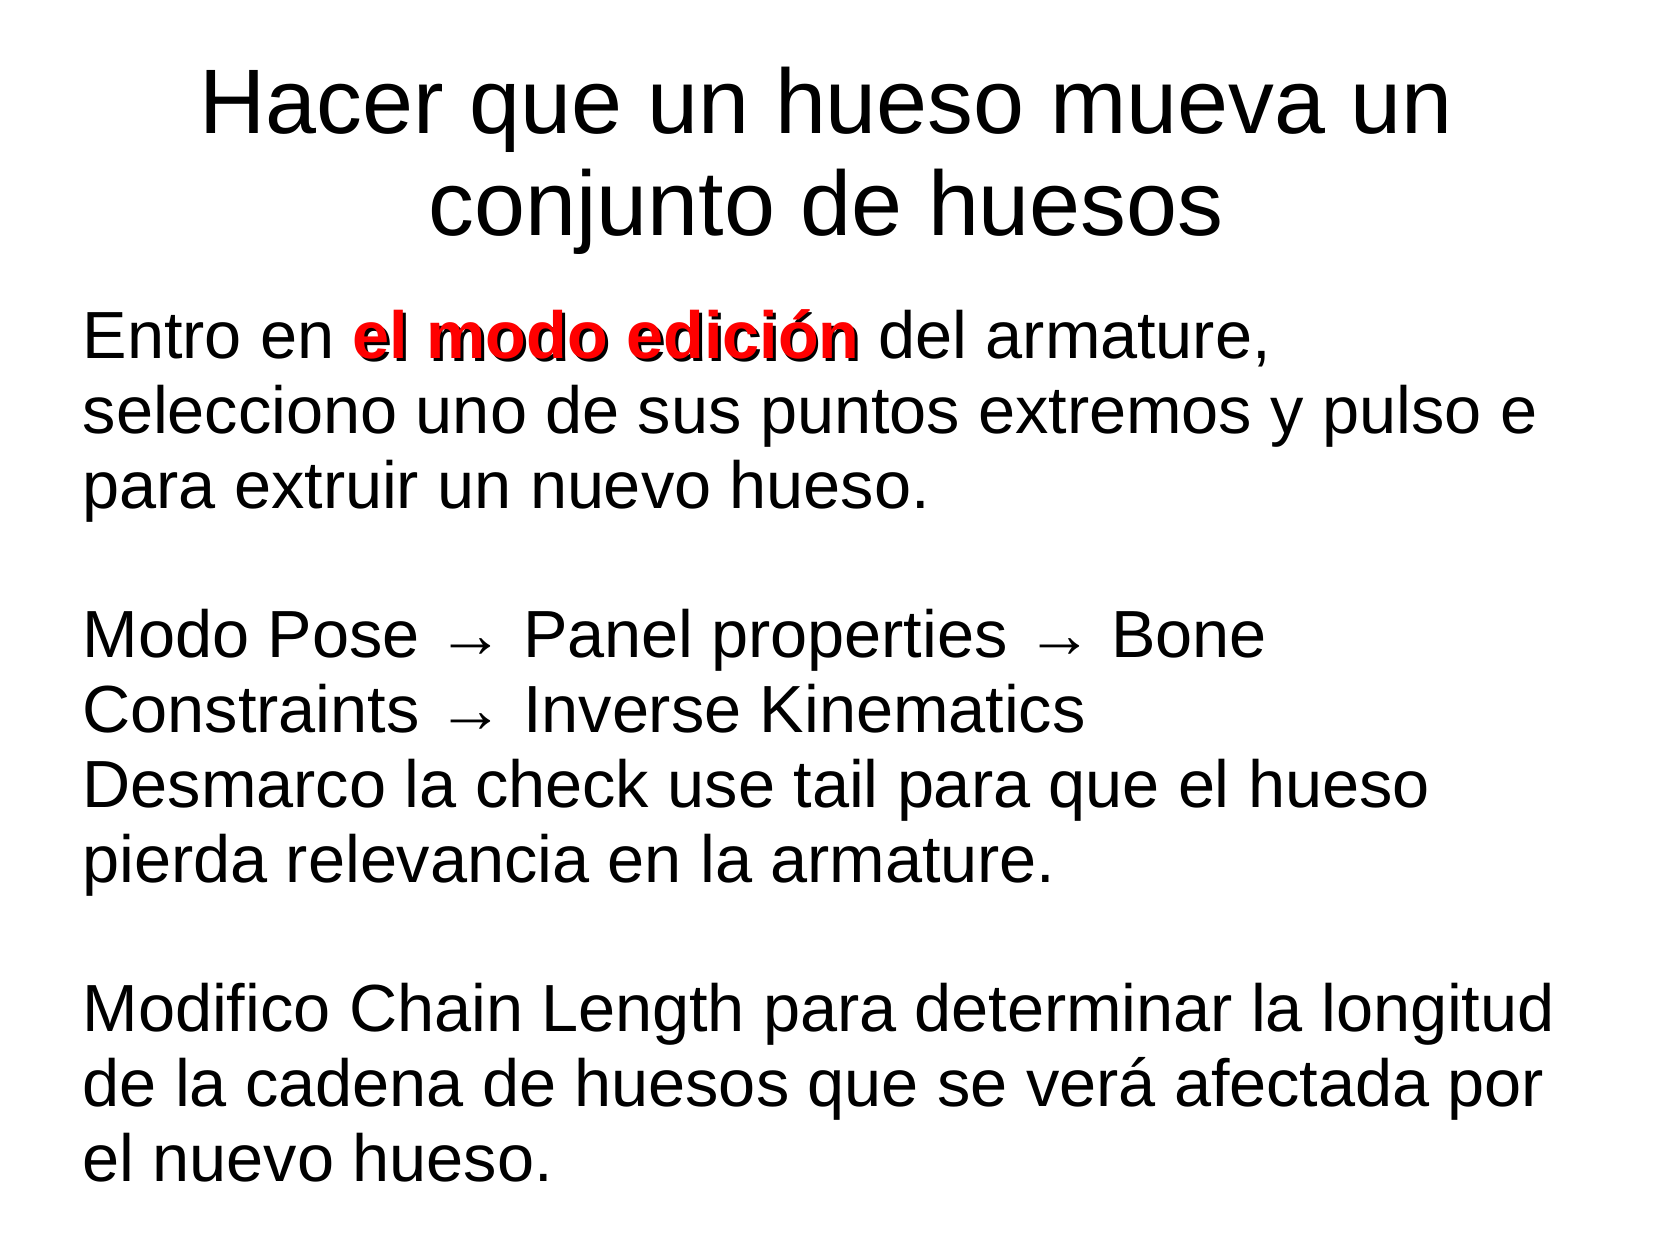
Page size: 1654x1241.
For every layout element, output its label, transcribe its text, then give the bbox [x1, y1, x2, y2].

title Hacer que un hueso mueva un conjunto de huesos [82, 49, 1571, 257]
subtitle Entro en el modo edición del armature, selecciono uno de sus puntos extremos y pulso e para extruir un nuevo hueso. Modo Pose → Panel properties → Bone Constraints → Inverse Kinematics Desmarco la check use tail para que el hueso pierda relevancia en la armature. Modifico Chain Length para determinar la longitud de la cadena de huesos que se verá afectada por el nuevo hueso. [82, 298, 1571, 1196]
